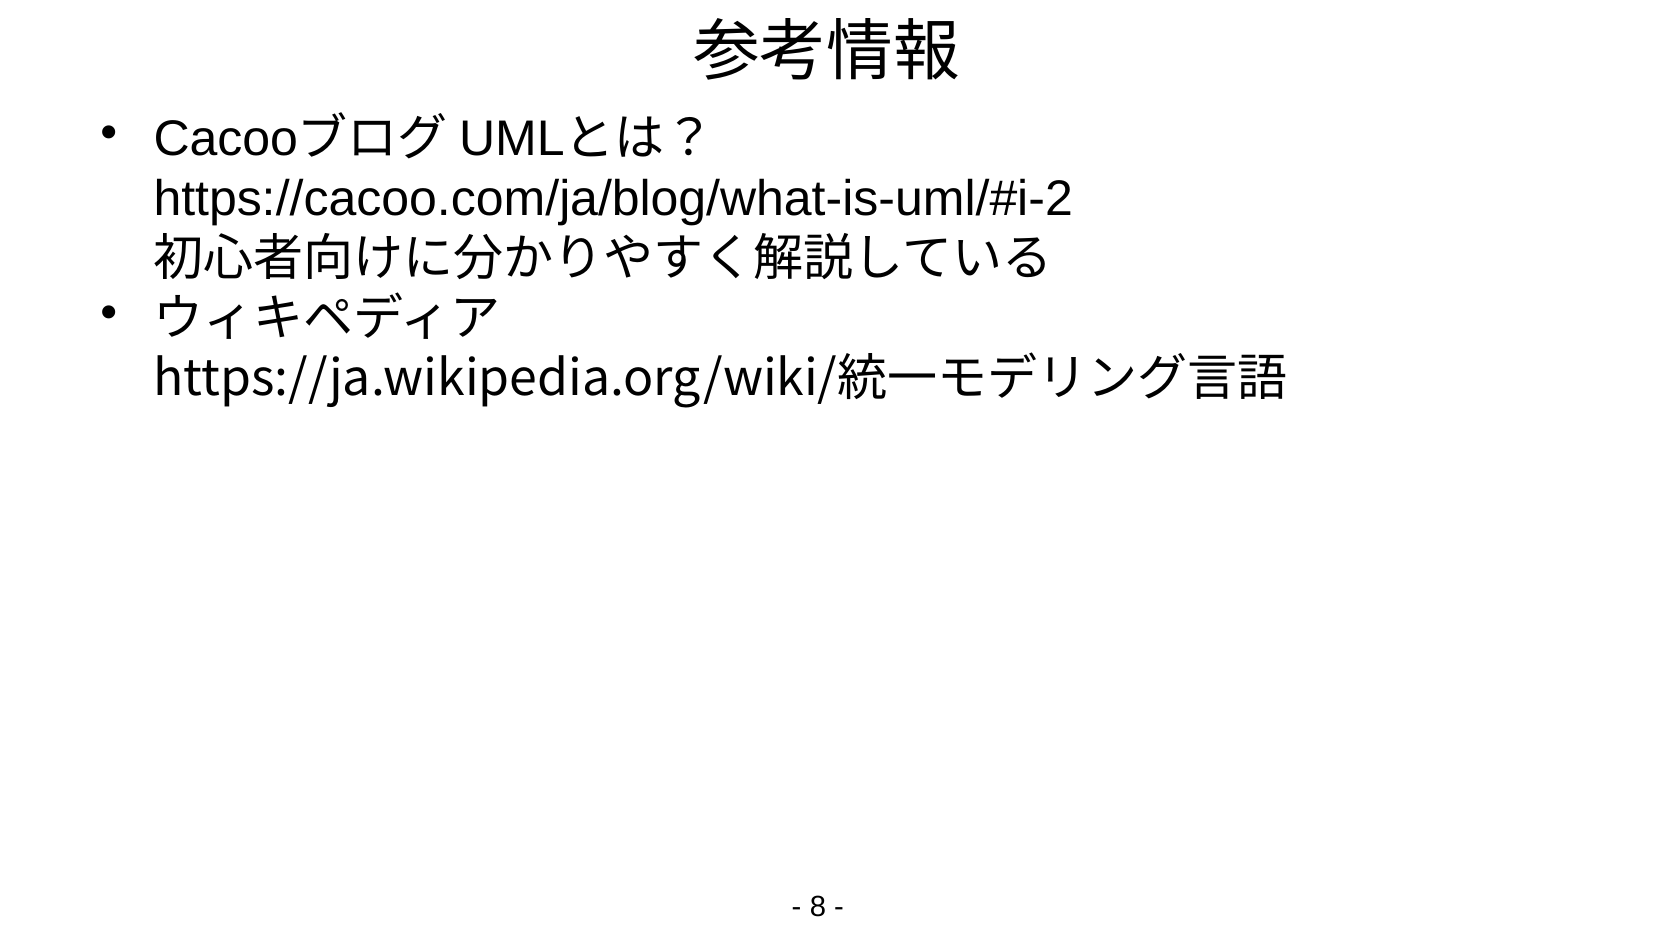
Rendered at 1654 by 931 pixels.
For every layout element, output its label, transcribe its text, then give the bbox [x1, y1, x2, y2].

list Cacooブログ UMLとは？ https://cacoo.com/ja/blog/what-is-uml/#i-2 初心者向けに分かりやすく解説している ウィキペディア https://ja.wikipedia.org/wiki/統一モデリング言語 [82, 105, 1571, 916]
text_box - <番号> - [739, 880, 896, 931]
title 参考情報 [82, 4, 1571, 92]
